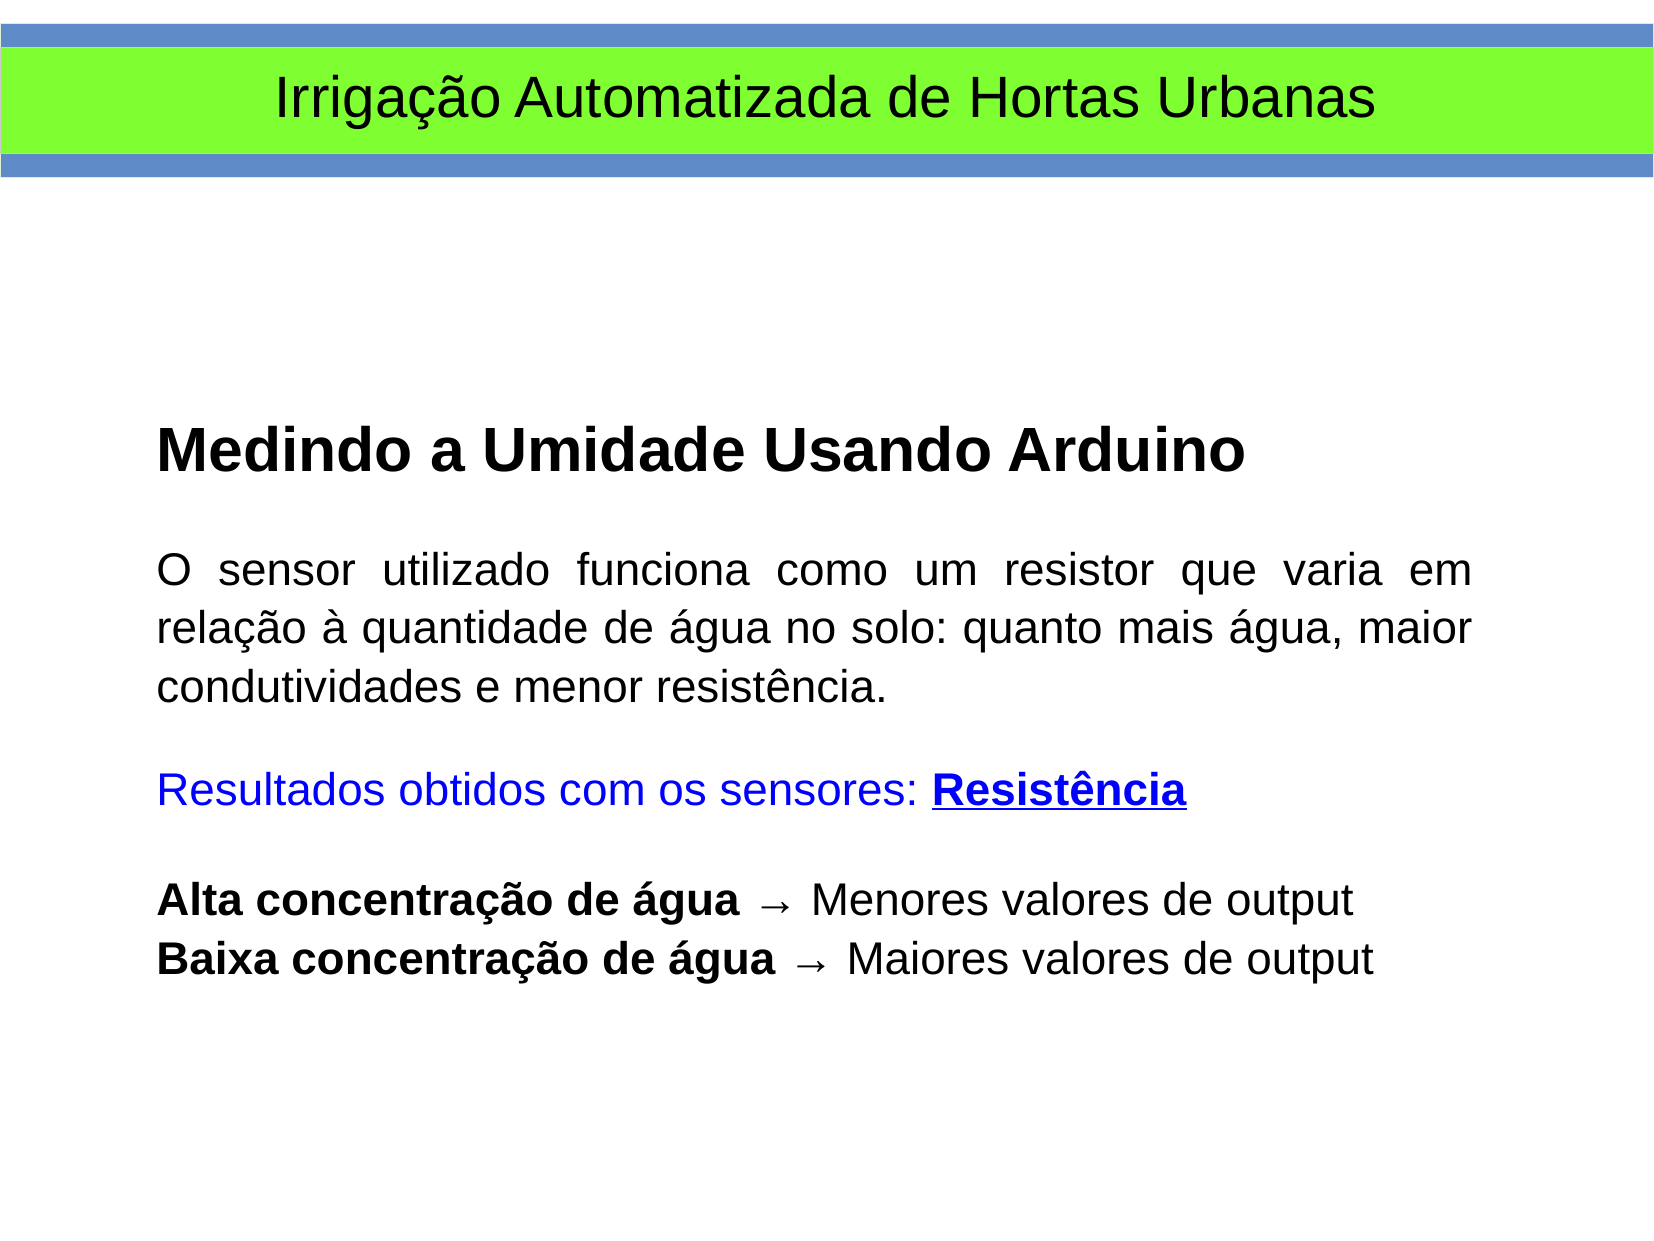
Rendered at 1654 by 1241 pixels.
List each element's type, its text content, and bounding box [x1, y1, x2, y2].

text_box Medindo a Umidade Usando Arduino O sensor utilizado funciona como um resistor que varia em relação à quantidade de água no solo: quanto mais água, maior condutividades e menor resistência. Resultados obtidos com os sensores: Resistência Alta concentração de água → Menores valores de output Baixa concentração de água → Maiores valores de output [141, 407, 1489, 987]
title Irrigação Automatizada de Hortas Urbanas [200, 41, 1512, 154]
text_box [0, 23, 1654, 178]
